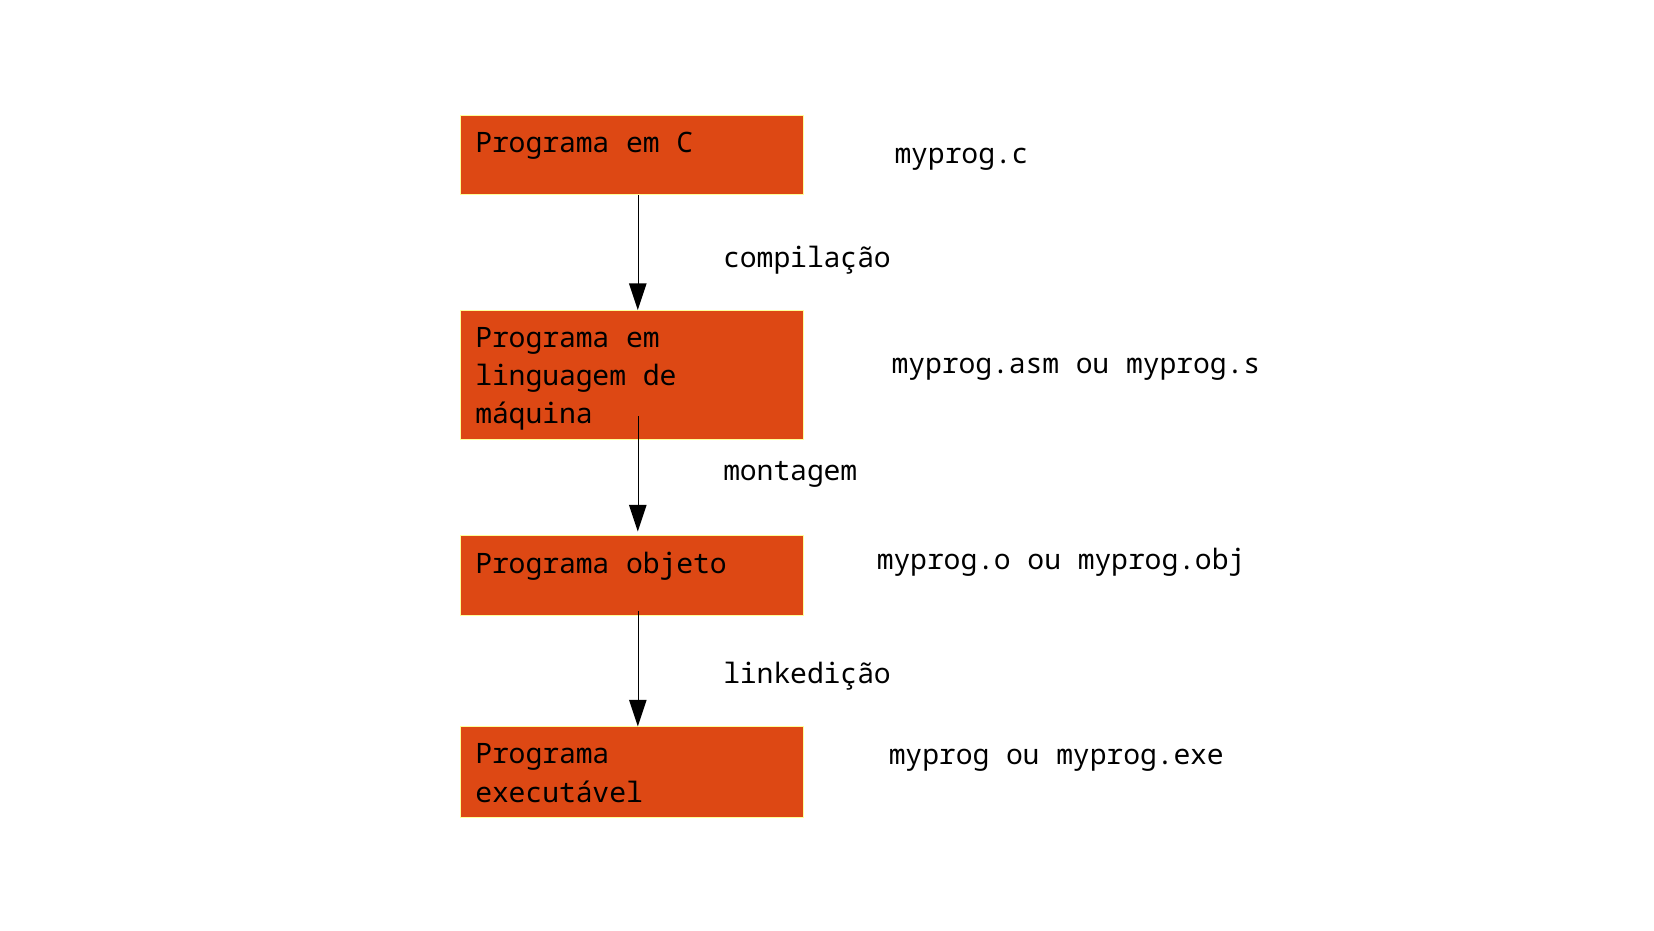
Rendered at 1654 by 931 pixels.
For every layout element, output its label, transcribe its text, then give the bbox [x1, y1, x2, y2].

text_box myprog ou myprog.exe [874, 726, 1354, 775]
text_box linkedição [708, 646, 964, 695]
text_box myprog.asm ou myprog.s [876, 336, 1402, 385]
text_box Programa objeto [460, 535, 804, 616]
text_box myprog.c [879, 125, 1090, 174]
text_box Programa em linguagem de máquina [460, 310, 804, 424]
text_box myprog.o ou myprog.obj [862, 532, 1387, 580]
text_box Programa executável [460, 726, 804, 807]
text_box Programa em C [460, 115, 804, 195]
text_box montagem [708, 442, 919, 491]
text_box compilação [708, 230, 964, 278]
